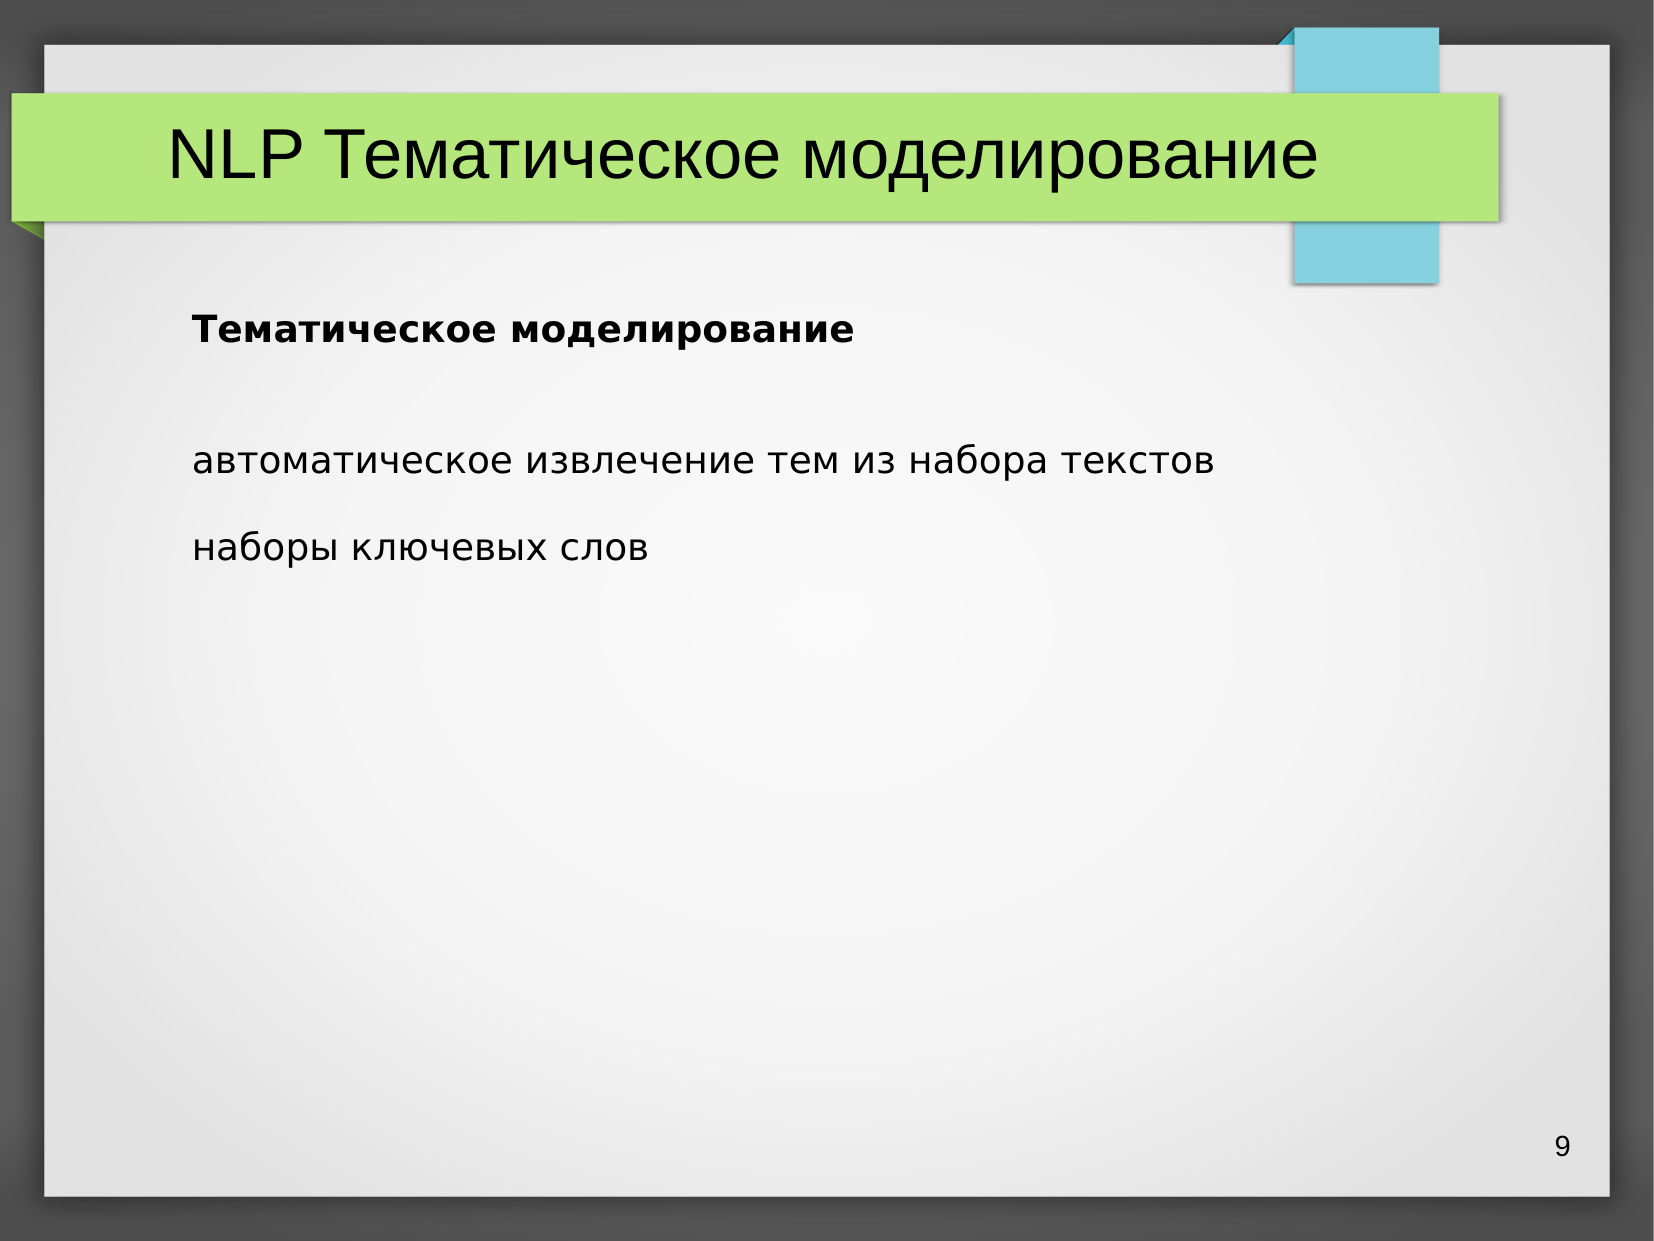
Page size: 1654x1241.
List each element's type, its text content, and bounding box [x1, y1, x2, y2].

text_box Тематическое моделирование автоматическое извлечение тем из набора текстов наборы ключевых слов [177, 300, 1232, 969]
title NLP Тематическое моделирование [82, 114, 1406, 194]
picture [0, 0, 1654, 1241]
